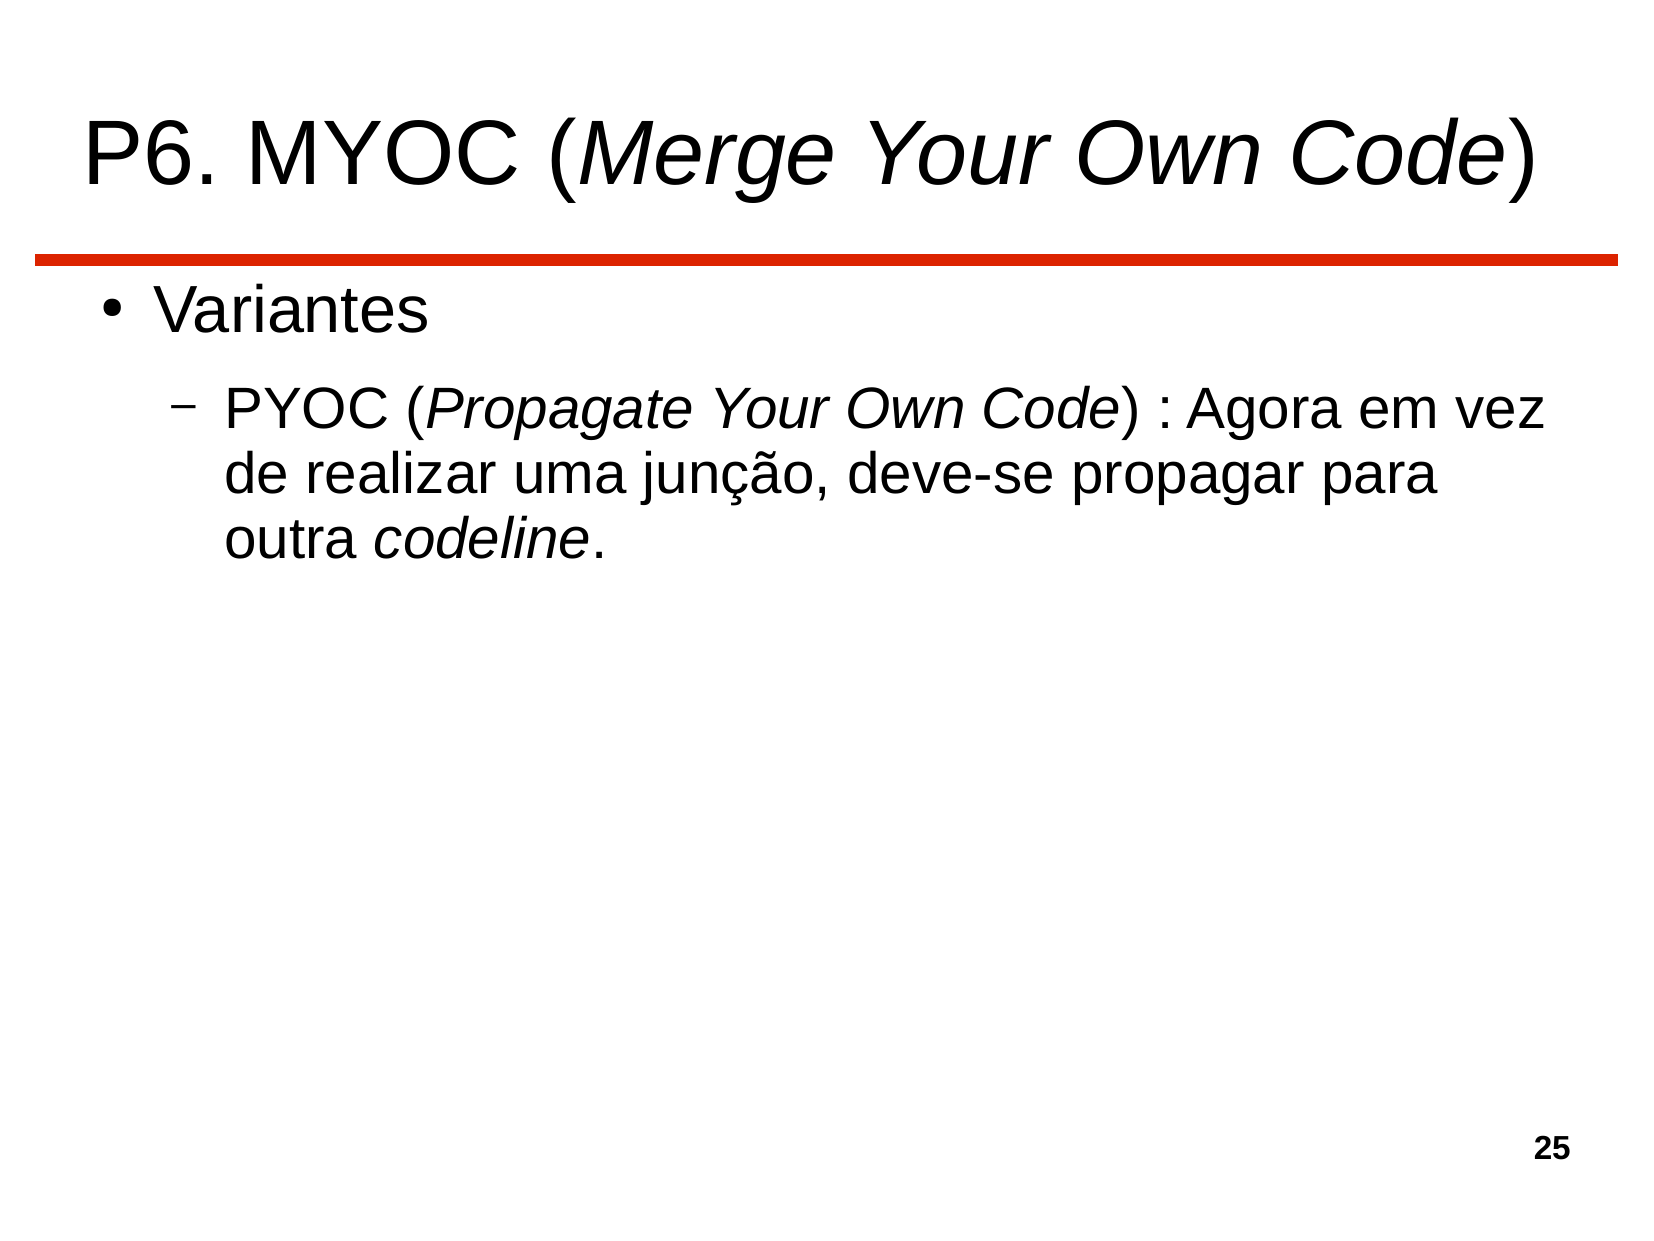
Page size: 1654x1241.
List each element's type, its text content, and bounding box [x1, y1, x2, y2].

title P6. MYOC (Merge Your Own Code) [82, 49, 1571, 257]
list Variantes PYOC (Propagate Your Own Code) : Agora em vez de realizar uma junção, deve-se propagar para outra codeline. [82, 271, 1571, 991]
